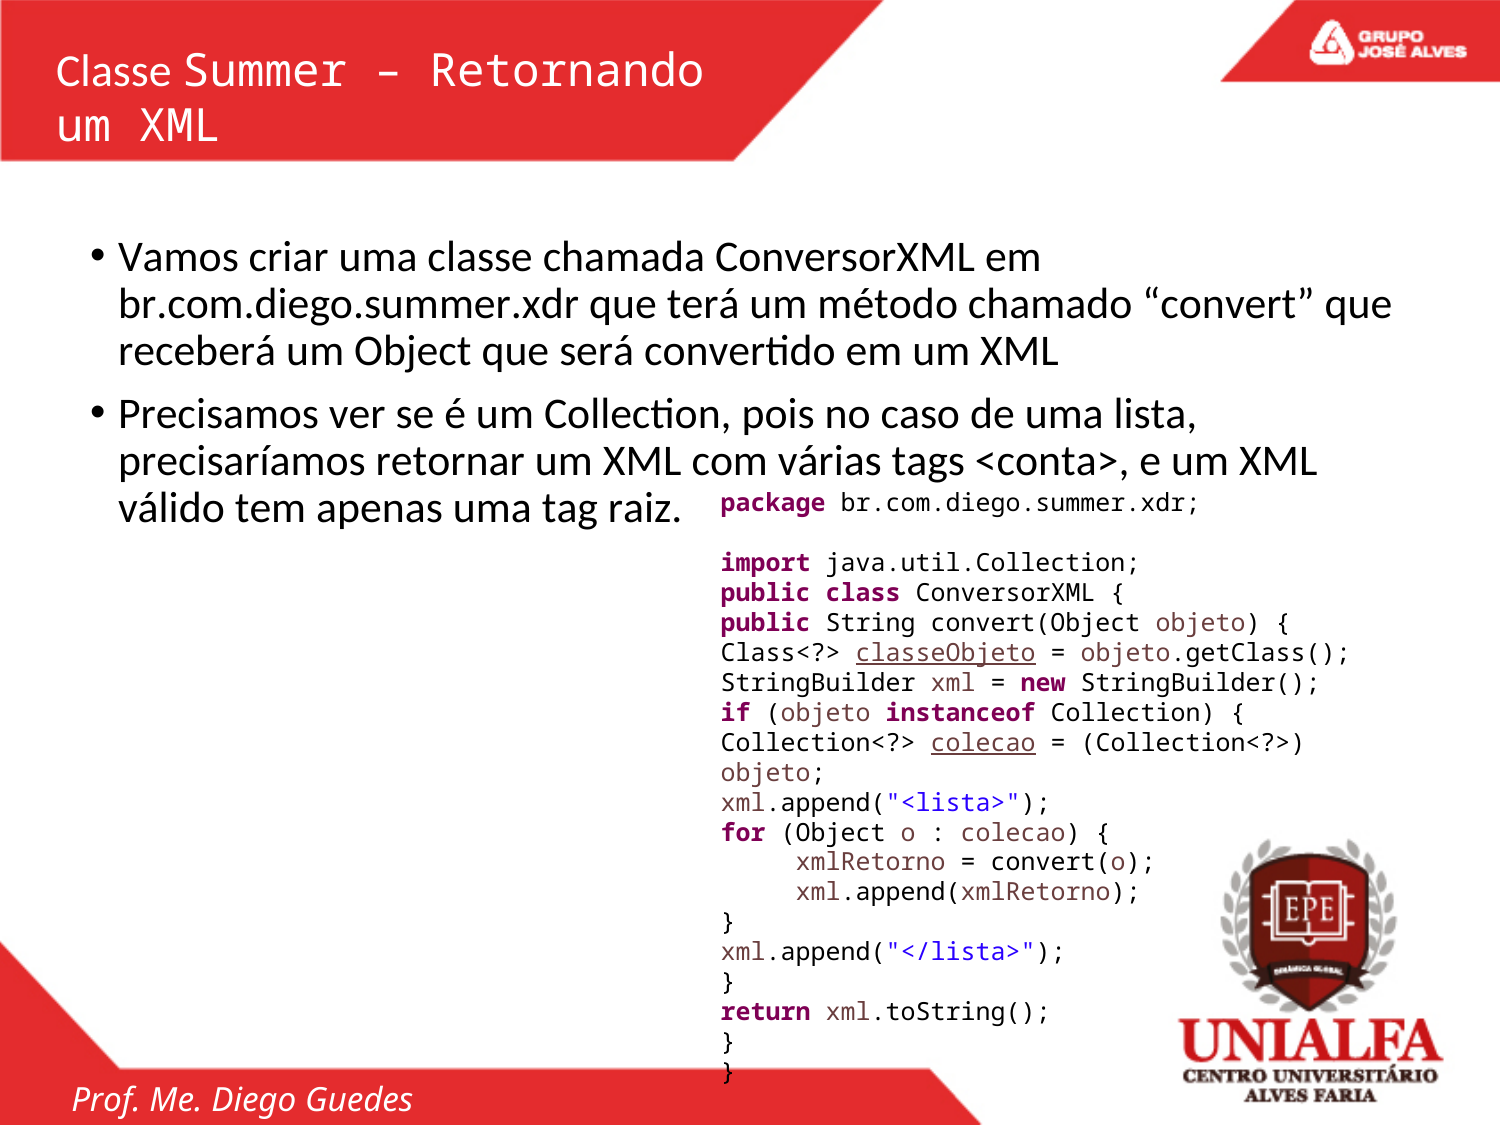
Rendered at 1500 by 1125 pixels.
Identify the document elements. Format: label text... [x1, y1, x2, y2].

text_box package br.com.diego.summer.xdr; import java.util.Collection; public class ConversorXML { public String convert(Object objeto) { Class<?> classeObjeto = objeto.getClass(); StringBuilder xml = new StringBuilder(); if (objeto instanceof Collection) { Collection<?> colecao = (Collection<?>) objeto; xml.append("<lista>"); for (Object o : colecao) { xmlRetorno = convert(o); xml.append(xmlRetorno); } xml.append("</lista>"); } return xml.toString(); } } [705, 479, 1382, 1063]
text_box Prof. Me. Diego Guedes [56, 1070, 711, 1125]
picture [0, 0, 1500, 1125]
text_box Classe Summer – Retornando um XML [41, 32, 771, 158]
list Vamos criar uma classe chamada ConversorXML em br.com.diego.summer.xdr que terá um método chamado “convert” que receberá um Object que será convertido em um XML Precisamos ver se é um Collection, pois no caso de uma lista, precisaríamos retornar um XML com várias tags <conta>, e um XML válido tem apenas uma tag raiz. [75, 225, 1426, 933]
